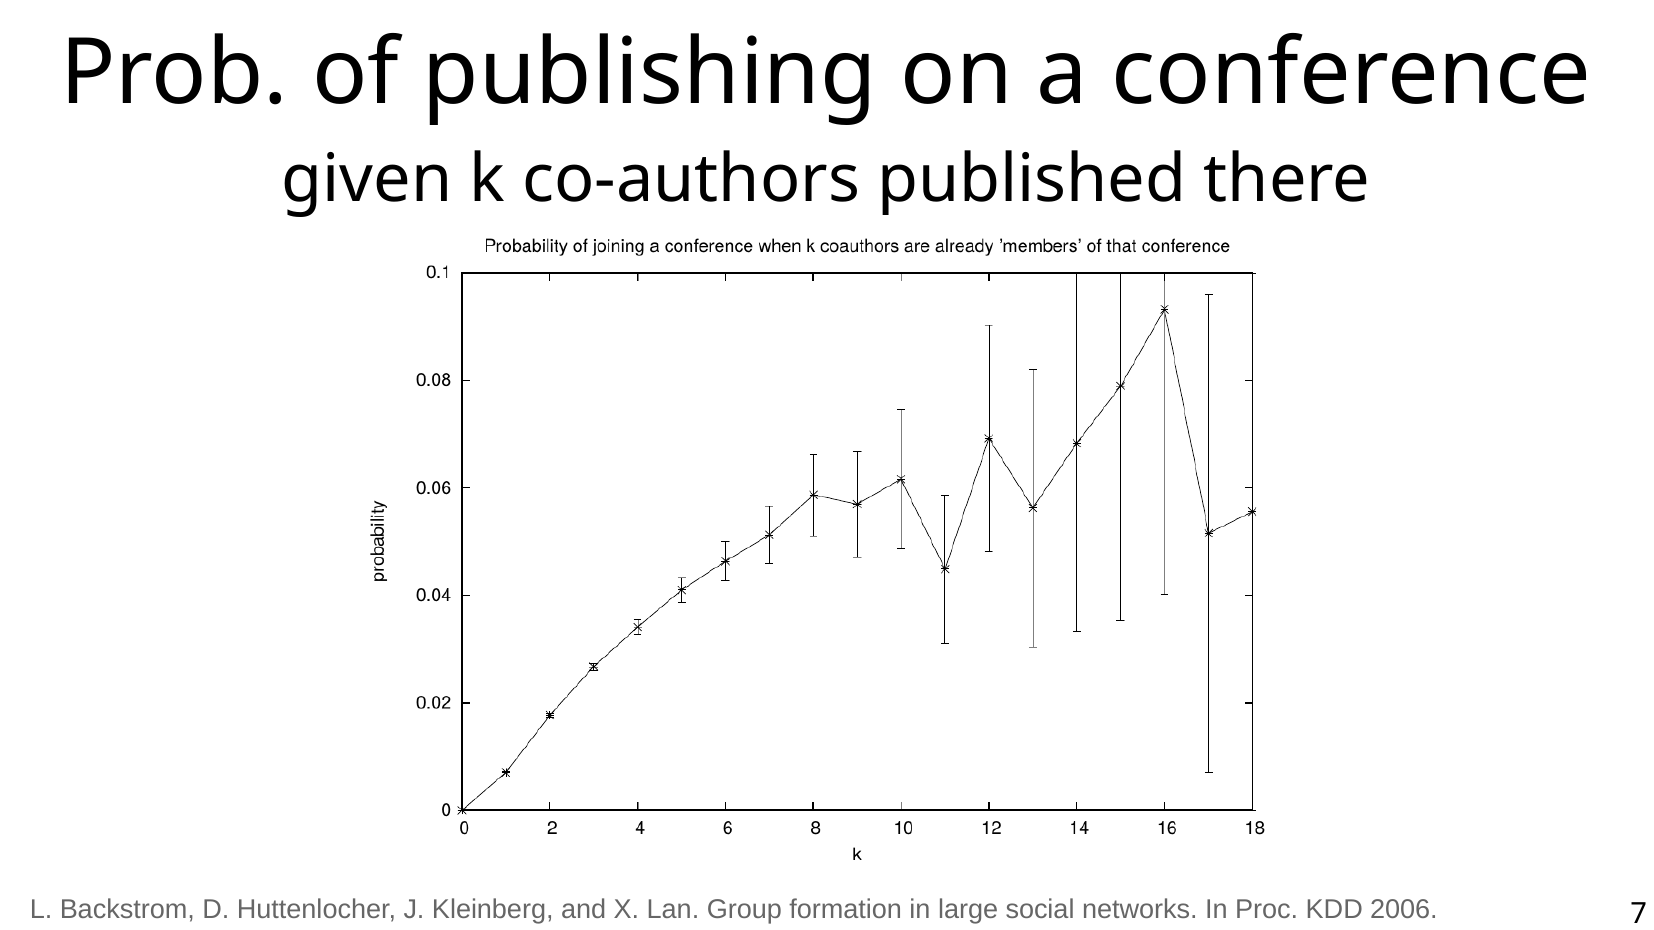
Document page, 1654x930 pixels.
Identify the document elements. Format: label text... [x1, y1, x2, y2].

title Prob. of publishing on a conference given k co-authors published there [0, 1, 1653, 225]
picture [335, 215, 1276, 869]
text_box L. Backstrom, D. Huttenlocher, J. Kleinberg, and X. Lan. Group formation in large social networks. In Proc. KDD 2006. [15, 886, 1636, 930]
